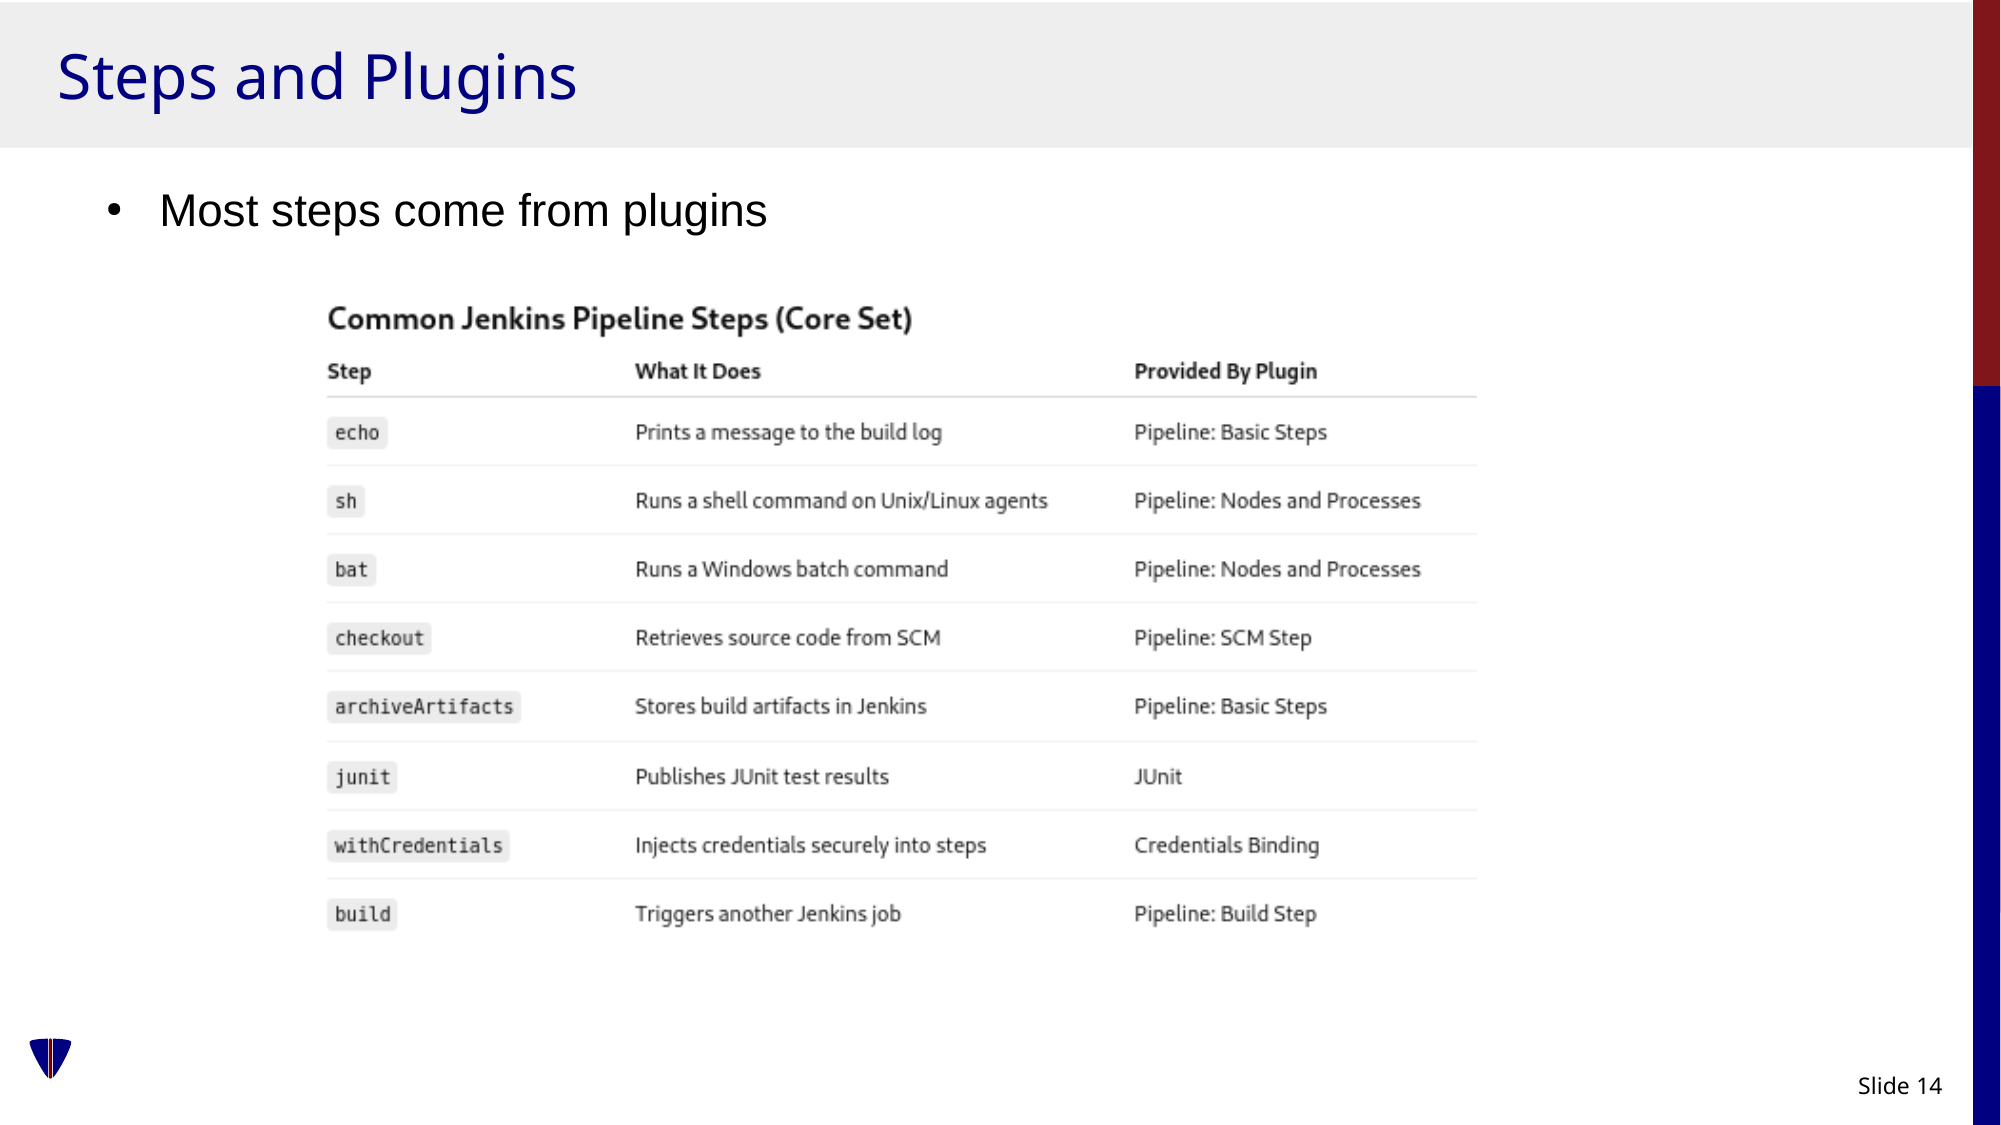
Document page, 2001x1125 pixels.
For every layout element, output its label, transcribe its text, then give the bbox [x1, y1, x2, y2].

title Steps and Plugins [0, 2, 1973, 148]
list Most steps come from plugins [88, 177, 945, 237]
picture [316, 284, 1477, 975]
